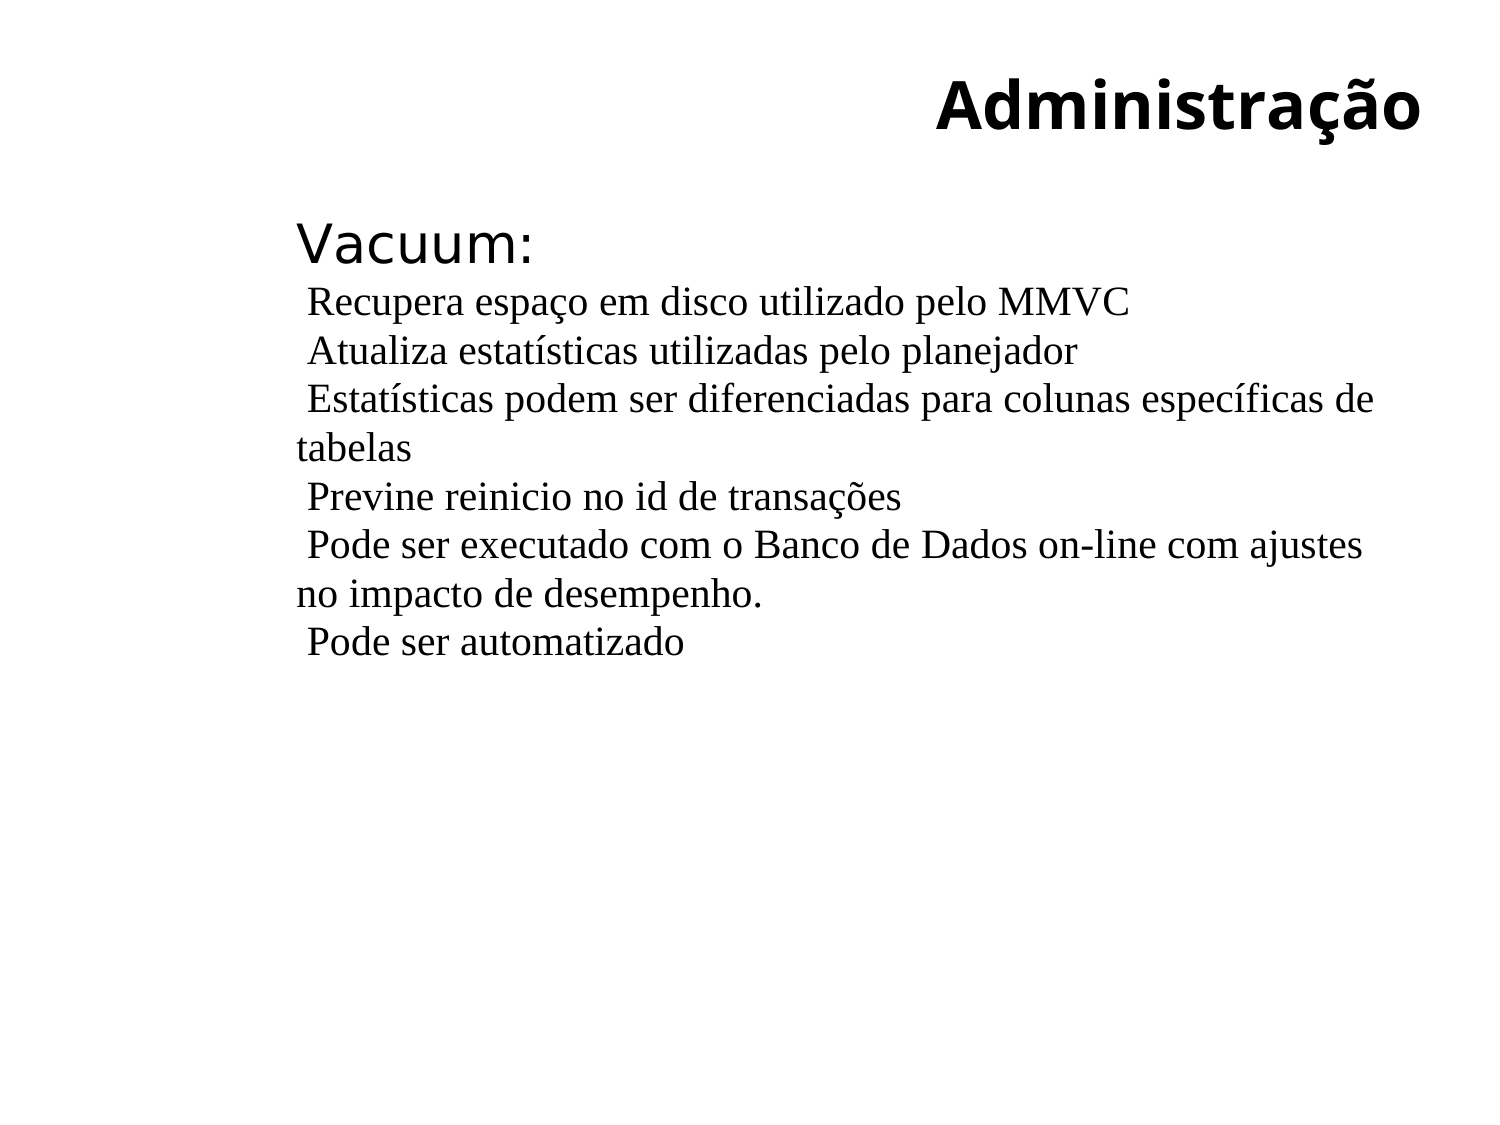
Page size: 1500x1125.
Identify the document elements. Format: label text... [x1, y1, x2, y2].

text_box Administração [475, 50, 1438, 152]
text_box Vacuum: Recupera espaço em disco utilizado pelo MMVC Atualiza estatísticas utilizadas pelo planejador Estatísticas podem ser diferenciadas para colunas específicas de tabelas Previne reinicio no id de transações Pode ser executado com o Banco de Dados on-line com ajustes no impacto de desempenho. Pode ser automatizado [281, 202, 1407, 758]
